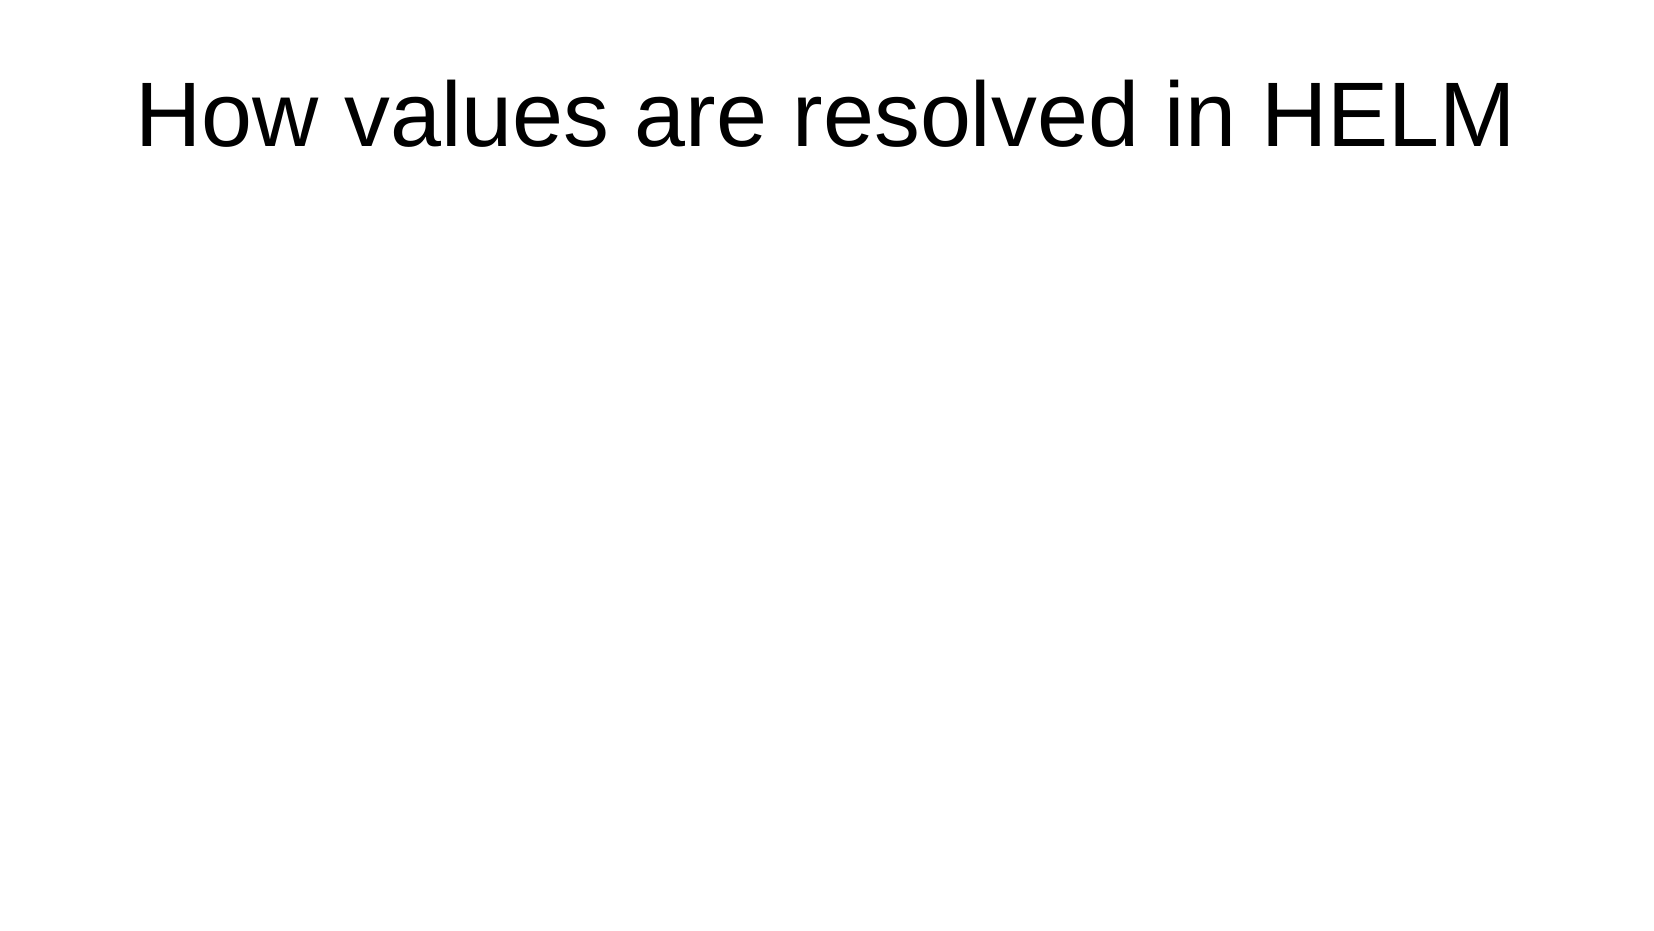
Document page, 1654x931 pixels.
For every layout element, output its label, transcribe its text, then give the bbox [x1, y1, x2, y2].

title How values are resolved in HELM [82, 37, 1571, 193]
